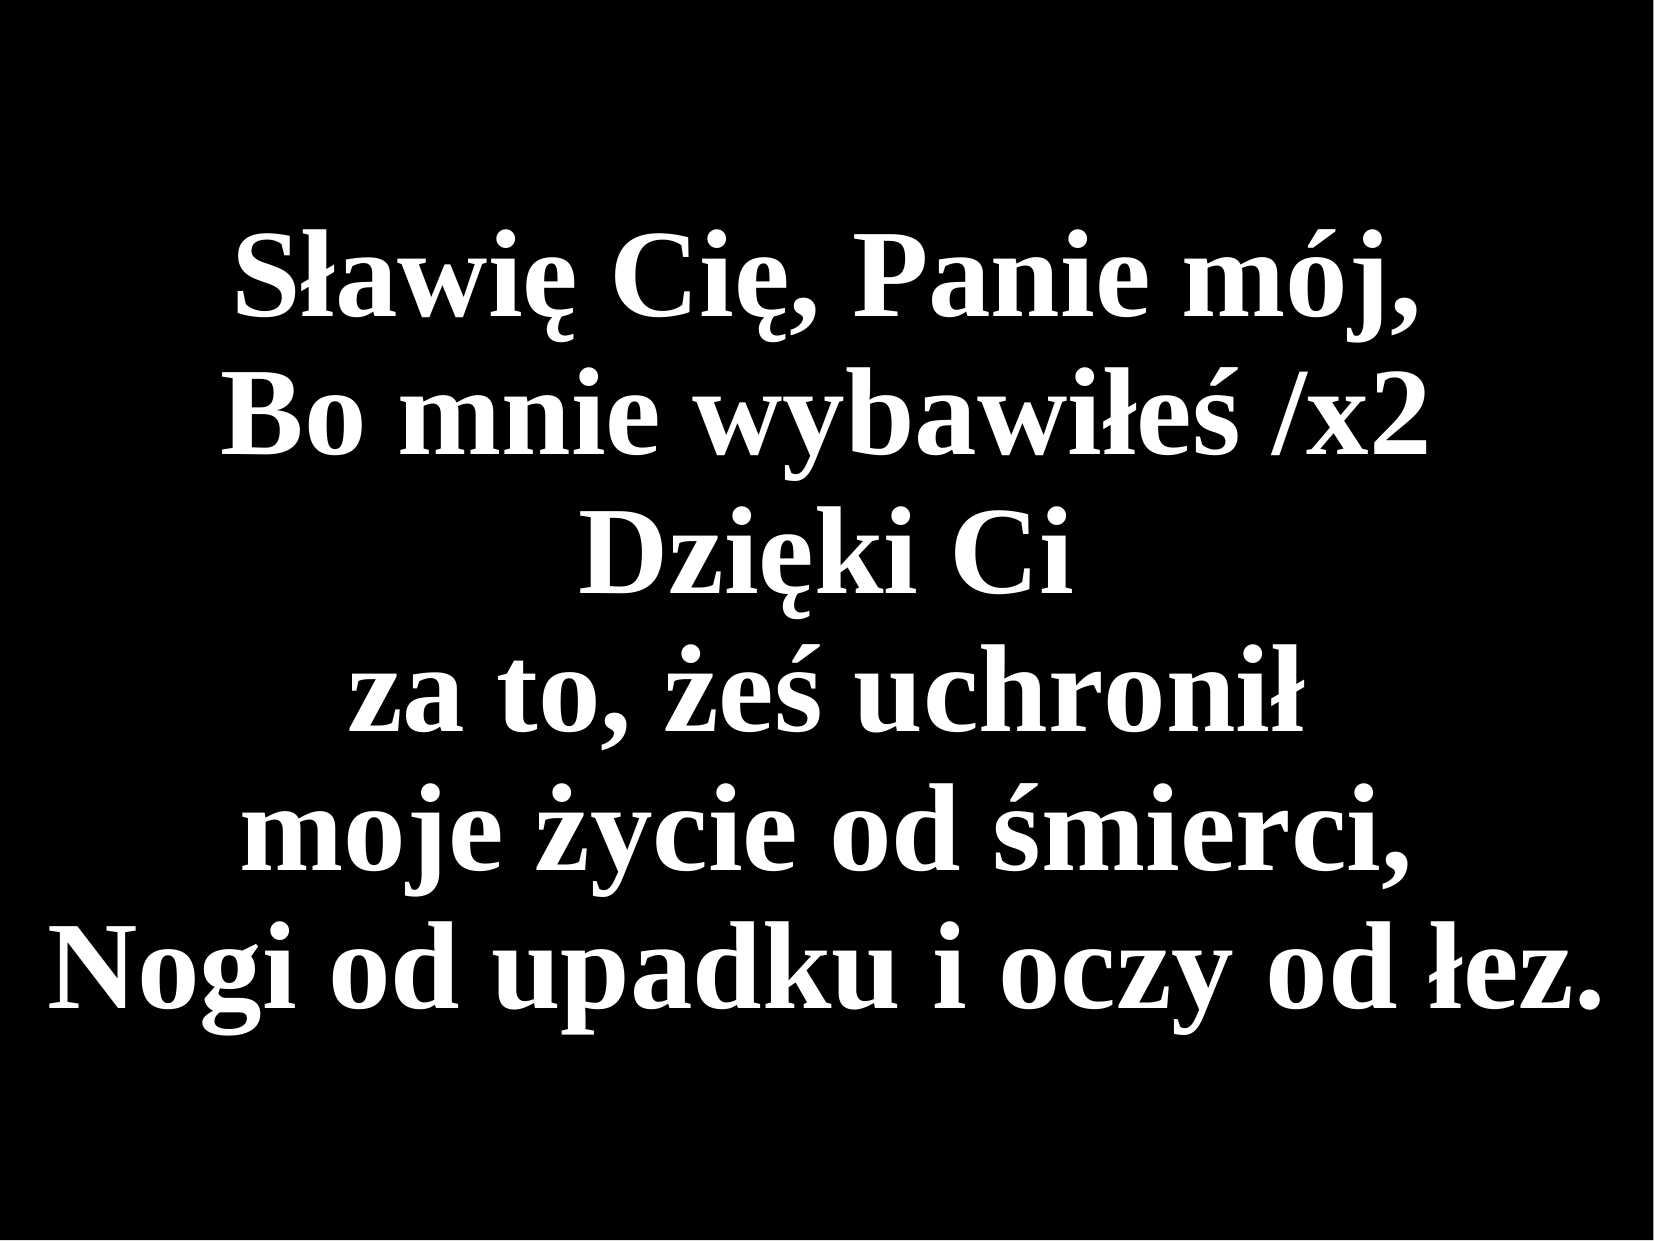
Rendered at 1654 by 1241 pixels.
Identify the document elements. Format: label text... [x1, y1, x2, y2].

title Sławię Cię, Panie mój, Bo mnie wybawiłeś /x2 Dzięki Ci za to, żeś uchronił moje życie od śmierci, Nogi od upadku i oczy od łez. [0, 0, 1654, 1241]
